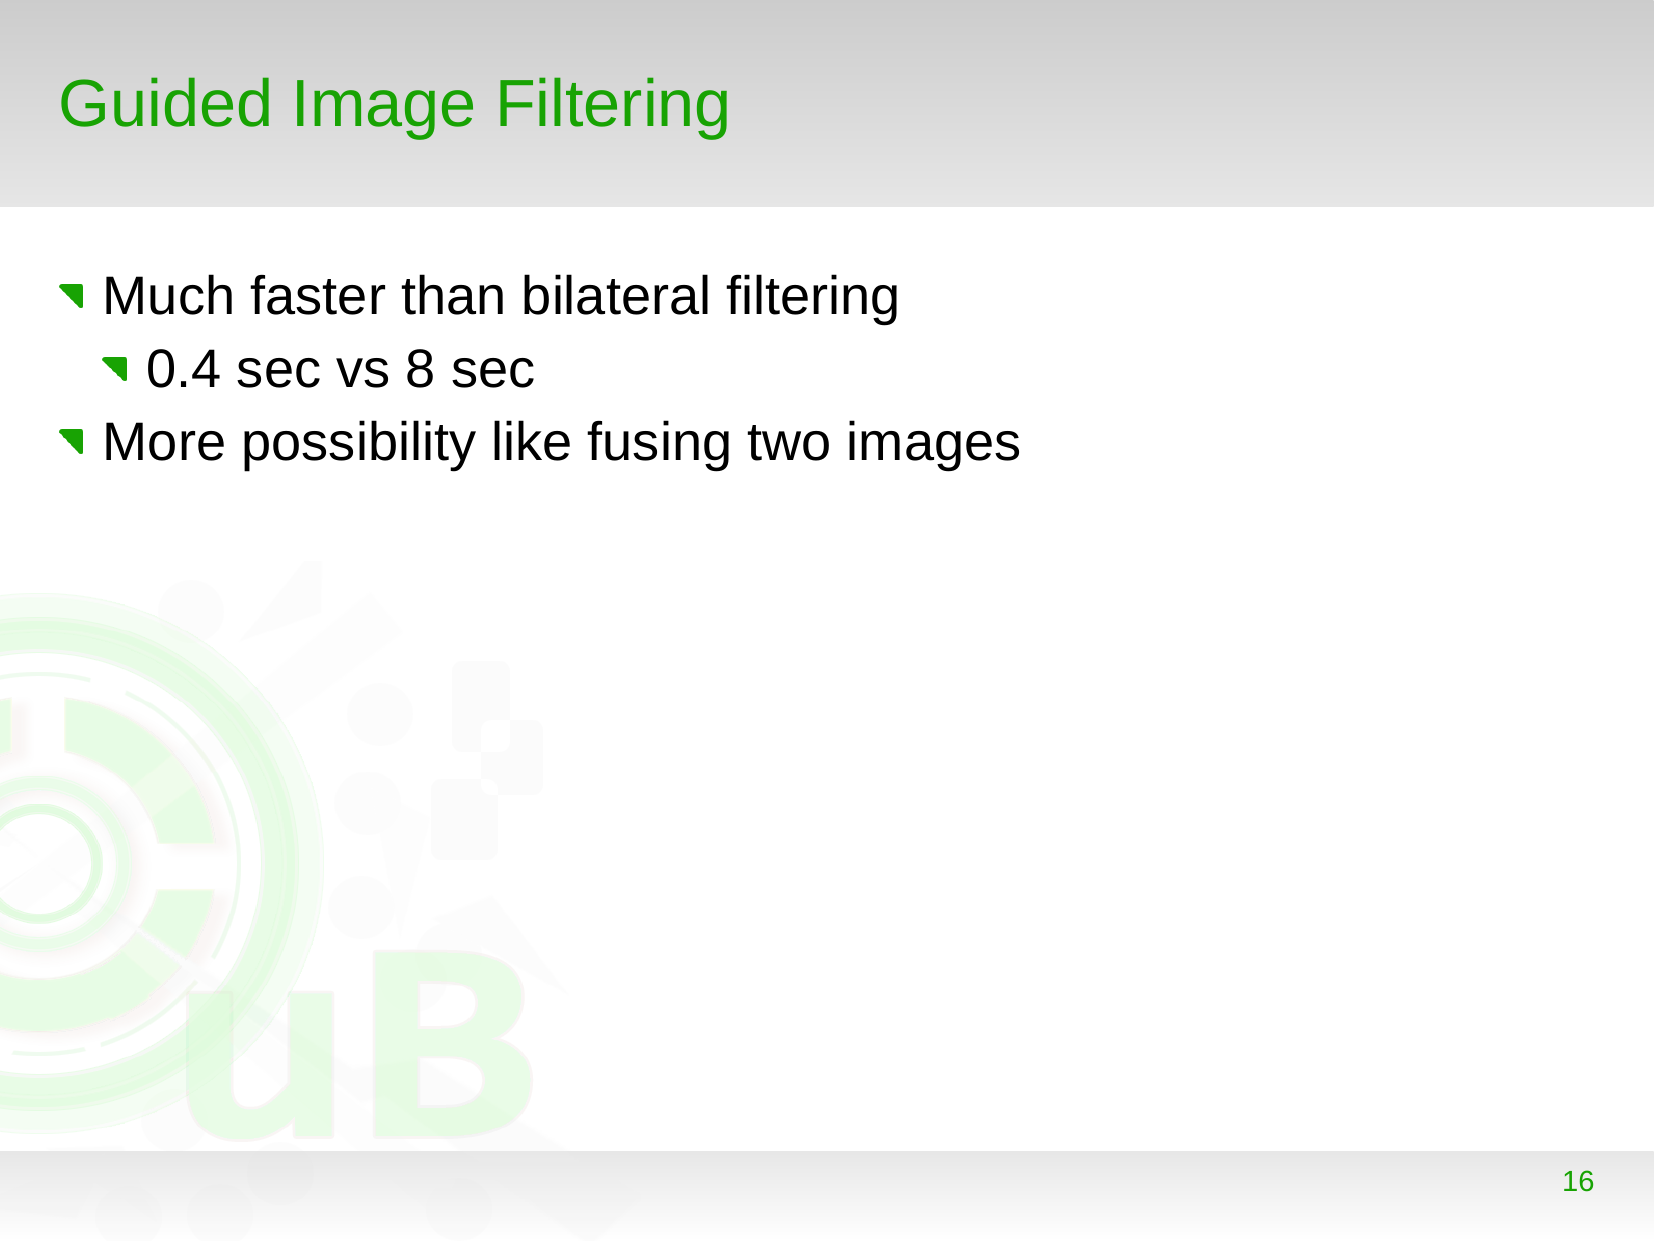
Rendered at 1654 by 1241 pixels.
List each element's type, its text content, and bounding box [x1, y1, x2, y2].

list Much faster than bilateral filtering 0.4 sec vs 8 sec More possibility like fusing two images [59, 265, 1595, 986]
title Guided Image Filtering [59, 29, 1595, 178]
